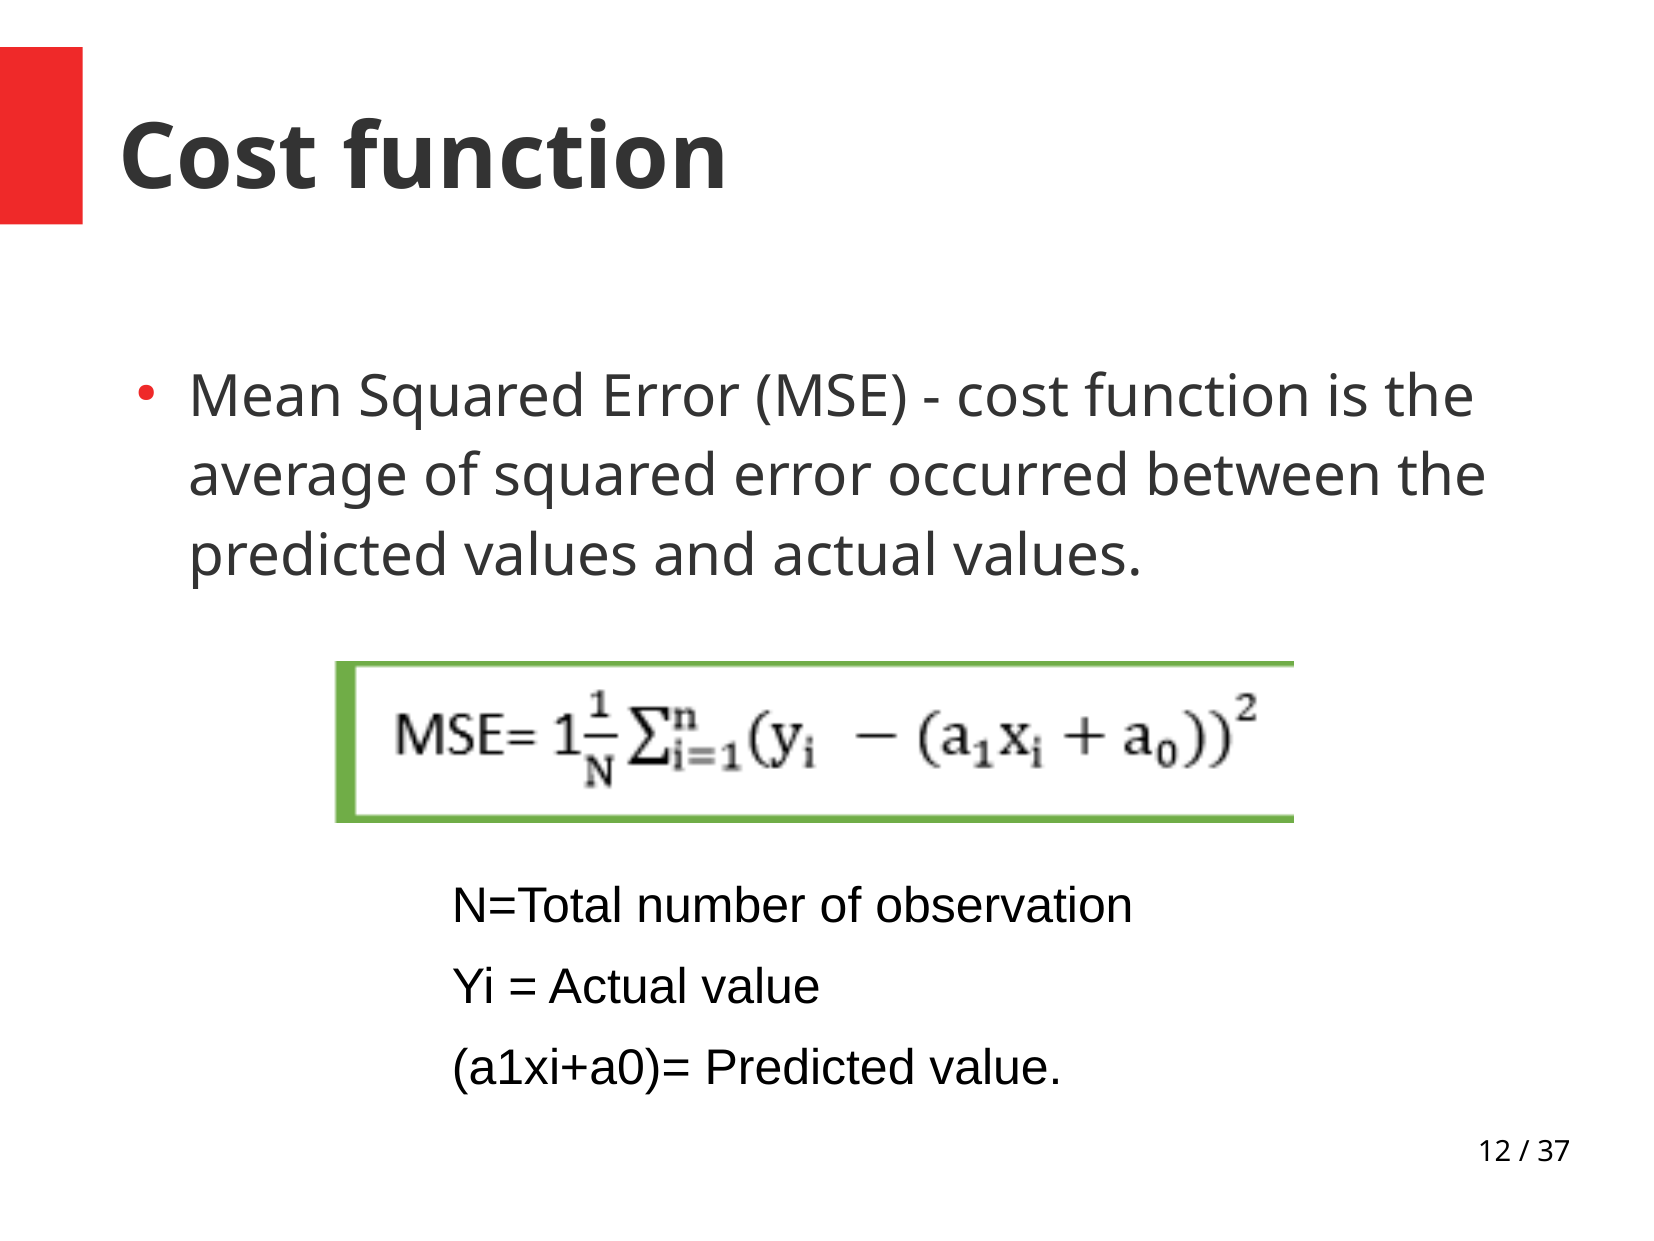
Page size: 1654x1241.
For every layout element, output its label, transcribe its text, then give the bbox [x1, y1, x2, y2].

title Cost function [118, 49, 1571, 257]
picture [330, 661, 1294, 823]
text_box N=Total number of observation Yi = Actual value (a1xi+a0)= Predicted value. [437, 870, 1430, 1229]
list Mean Squared Error (MSE) - cost function is the average of squared error occurred between the predicted values and actual values. [118, 354, 1536, 1074]
